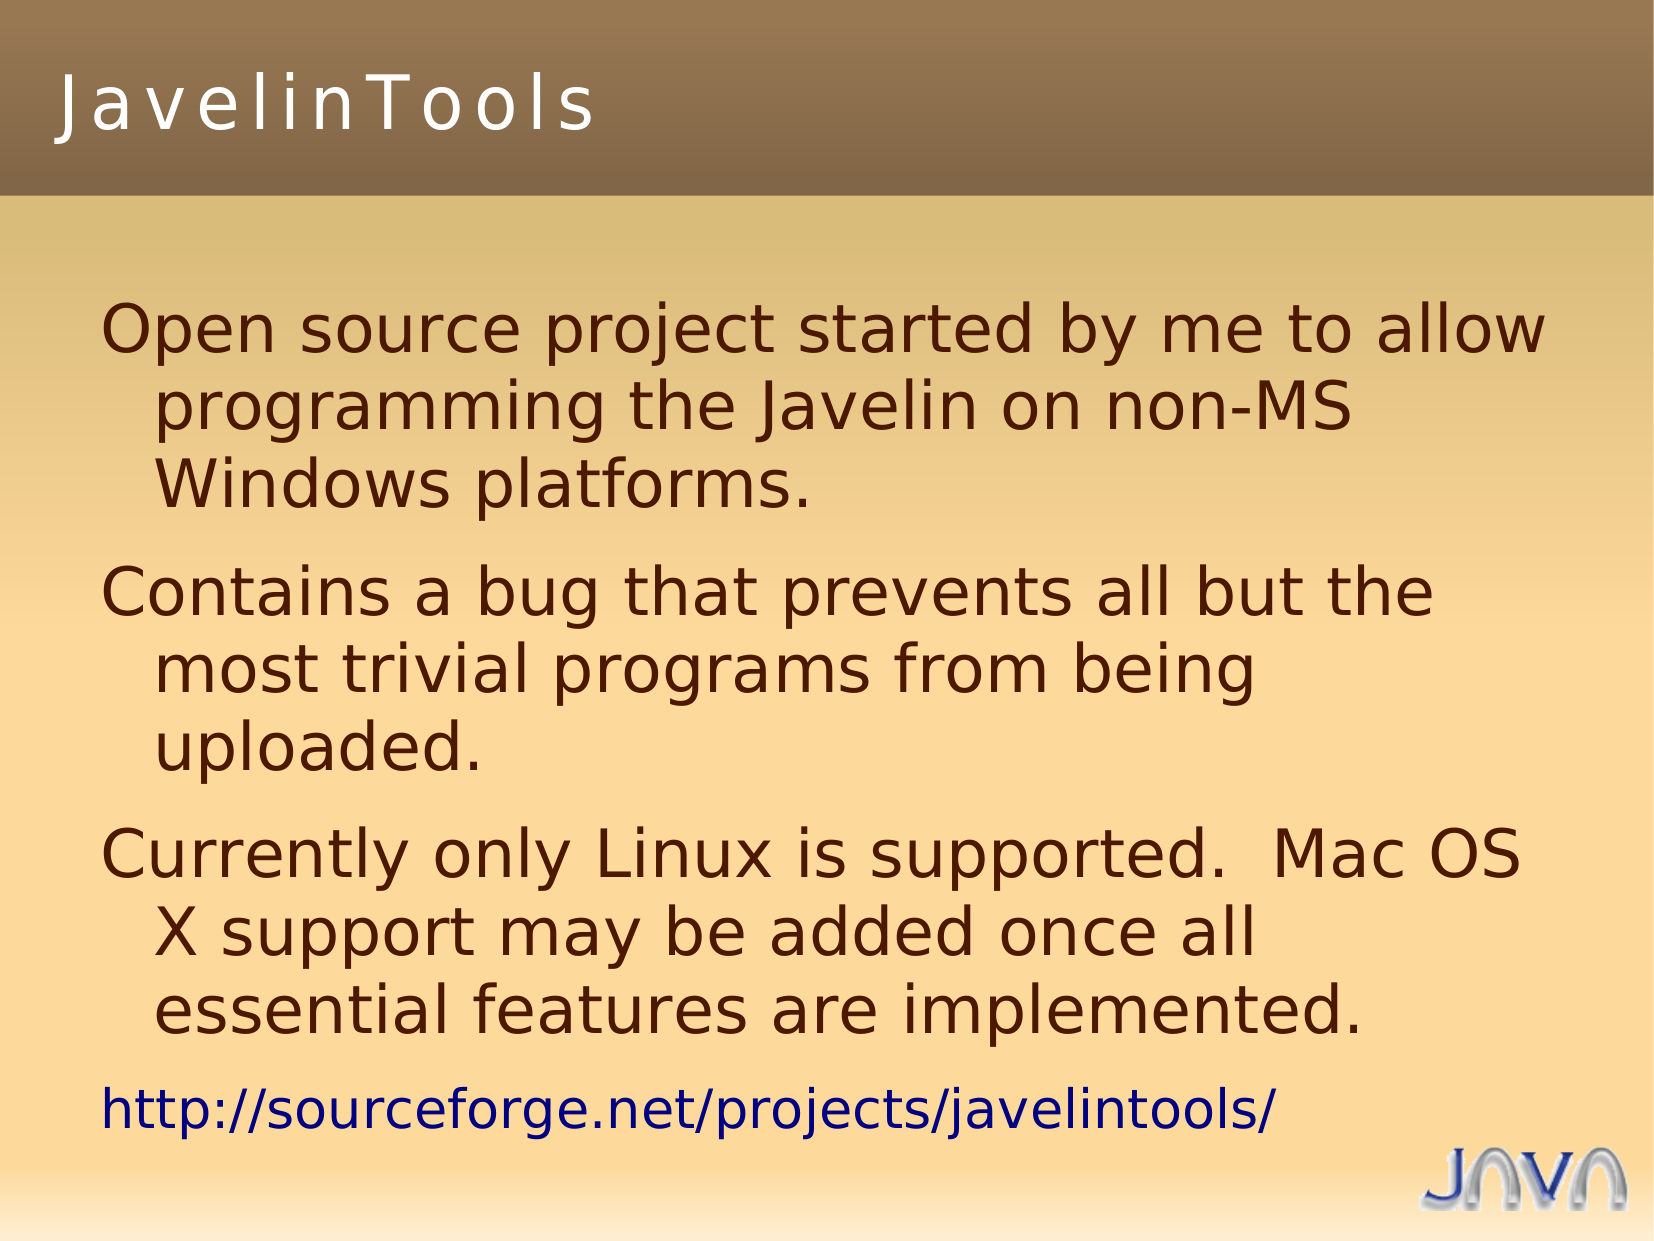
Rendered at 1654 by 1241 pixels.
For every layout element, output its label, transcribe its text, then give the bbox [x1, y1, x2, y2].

picture [0, 0, 1654, 1241]
title JavelinTools [59, 29, 1595, 178]
list Open source project started by me to allow programming the Javelin on non-MS Windows platforms. Contains a bug that prevents all but the most trivial programs from being uploaded. Currently only Linux is supported. Mac OS X support may be added once all essential features are implemented. http://sourceforge.net/projects/javelintools/ [82, 290, 1571, 1142]
